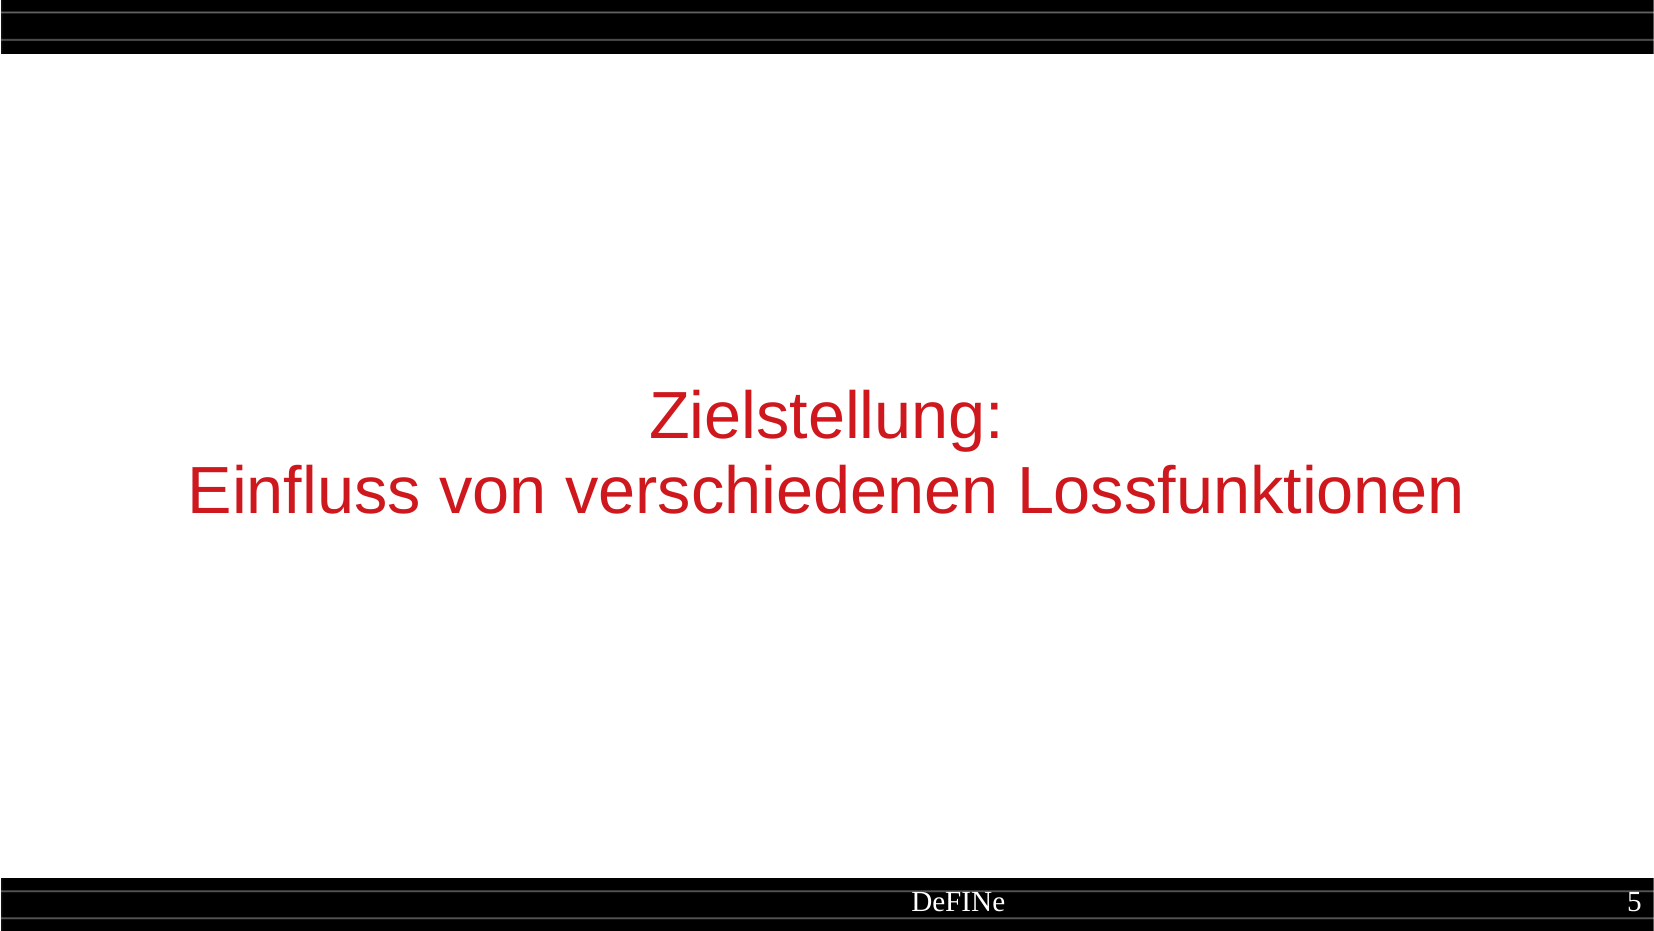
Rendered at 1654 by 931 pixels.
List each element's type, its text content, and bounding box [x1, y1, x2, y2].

picture [1, 0, 1654, 54]
subtitle Zielstellung: Einfluss von verschiedenen Lossfunktionen [82, 92, 1571, 813]
picture [1, 878, 1654, 931]
